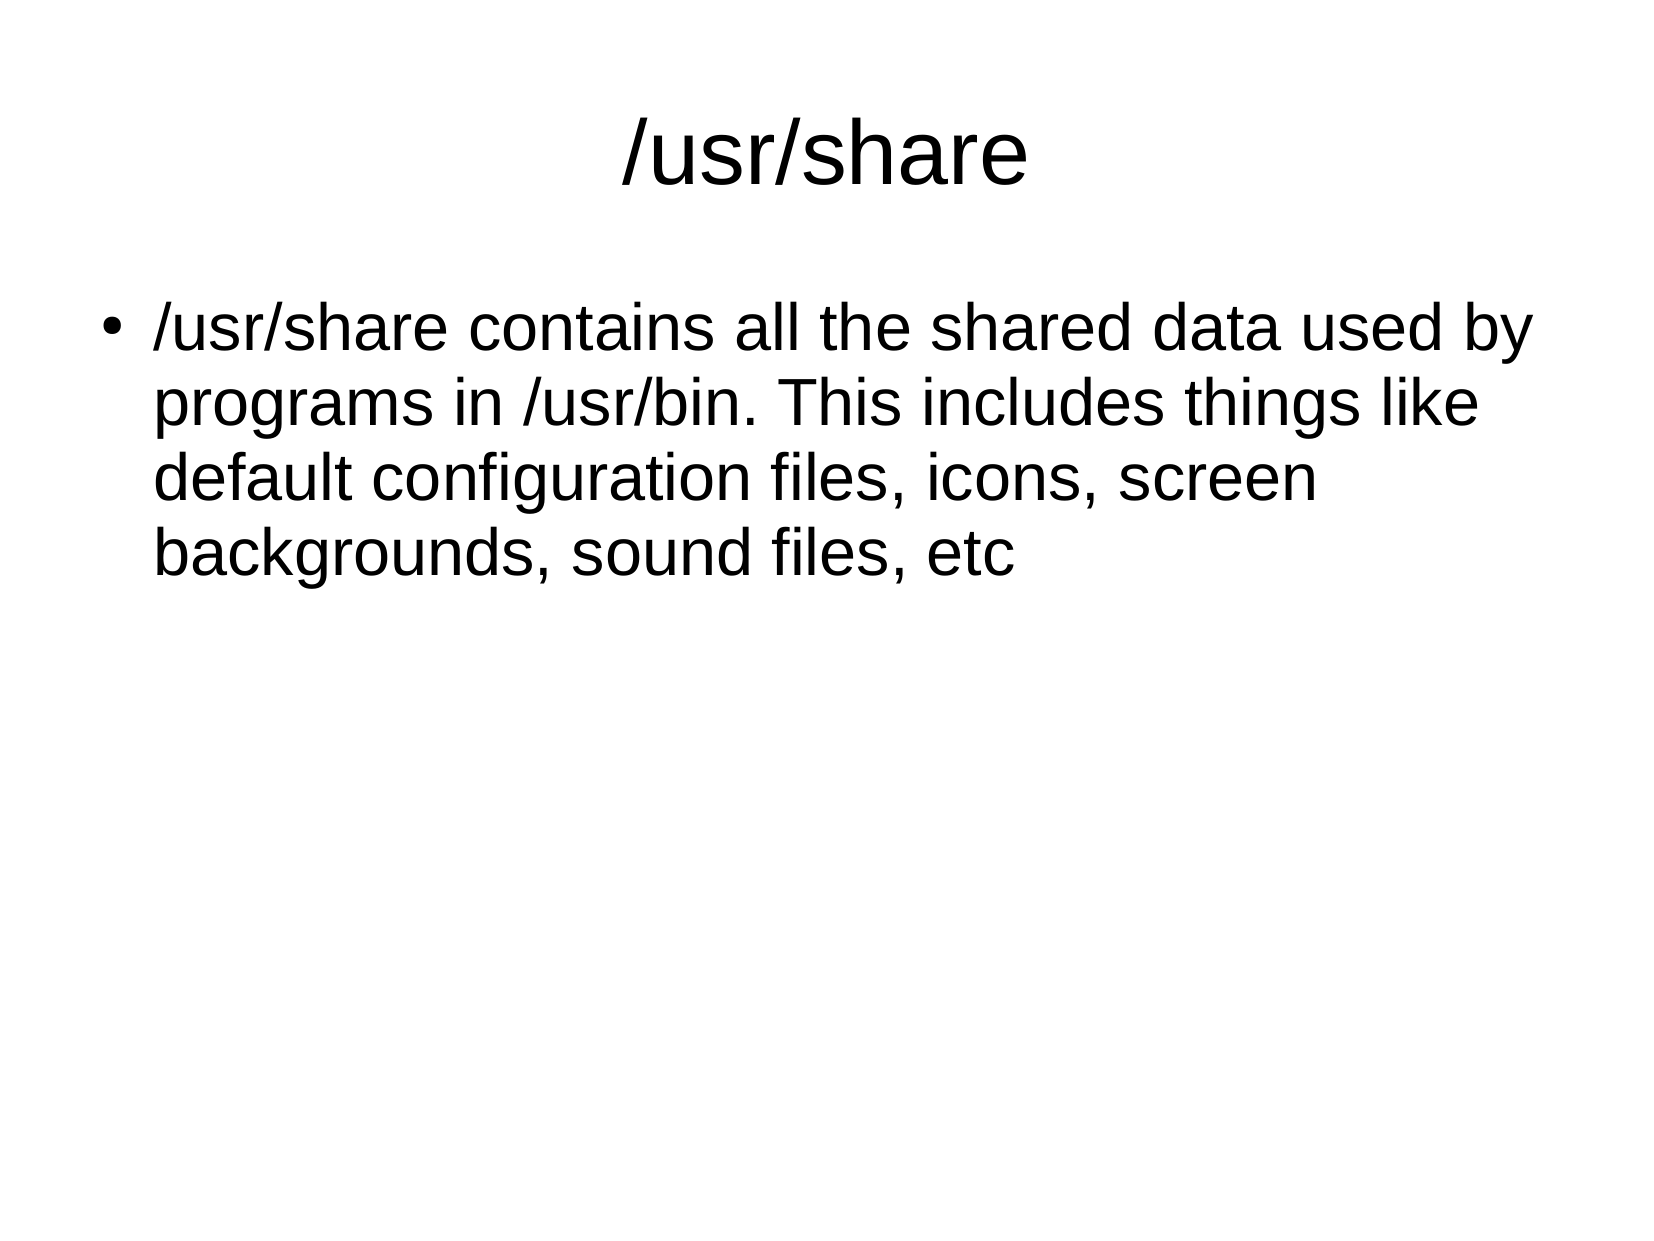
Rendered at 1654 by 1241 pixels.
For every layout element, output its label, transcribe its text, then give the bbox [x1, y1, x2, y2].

list /usr/share contains all the shared data used by programs in /usr/bin. This includes things like default configuration files, icons, screen backgrounds, sound files, etc [82, 290, 1571, 1010]
title /usr/share [82, 49, 1571, 257]
